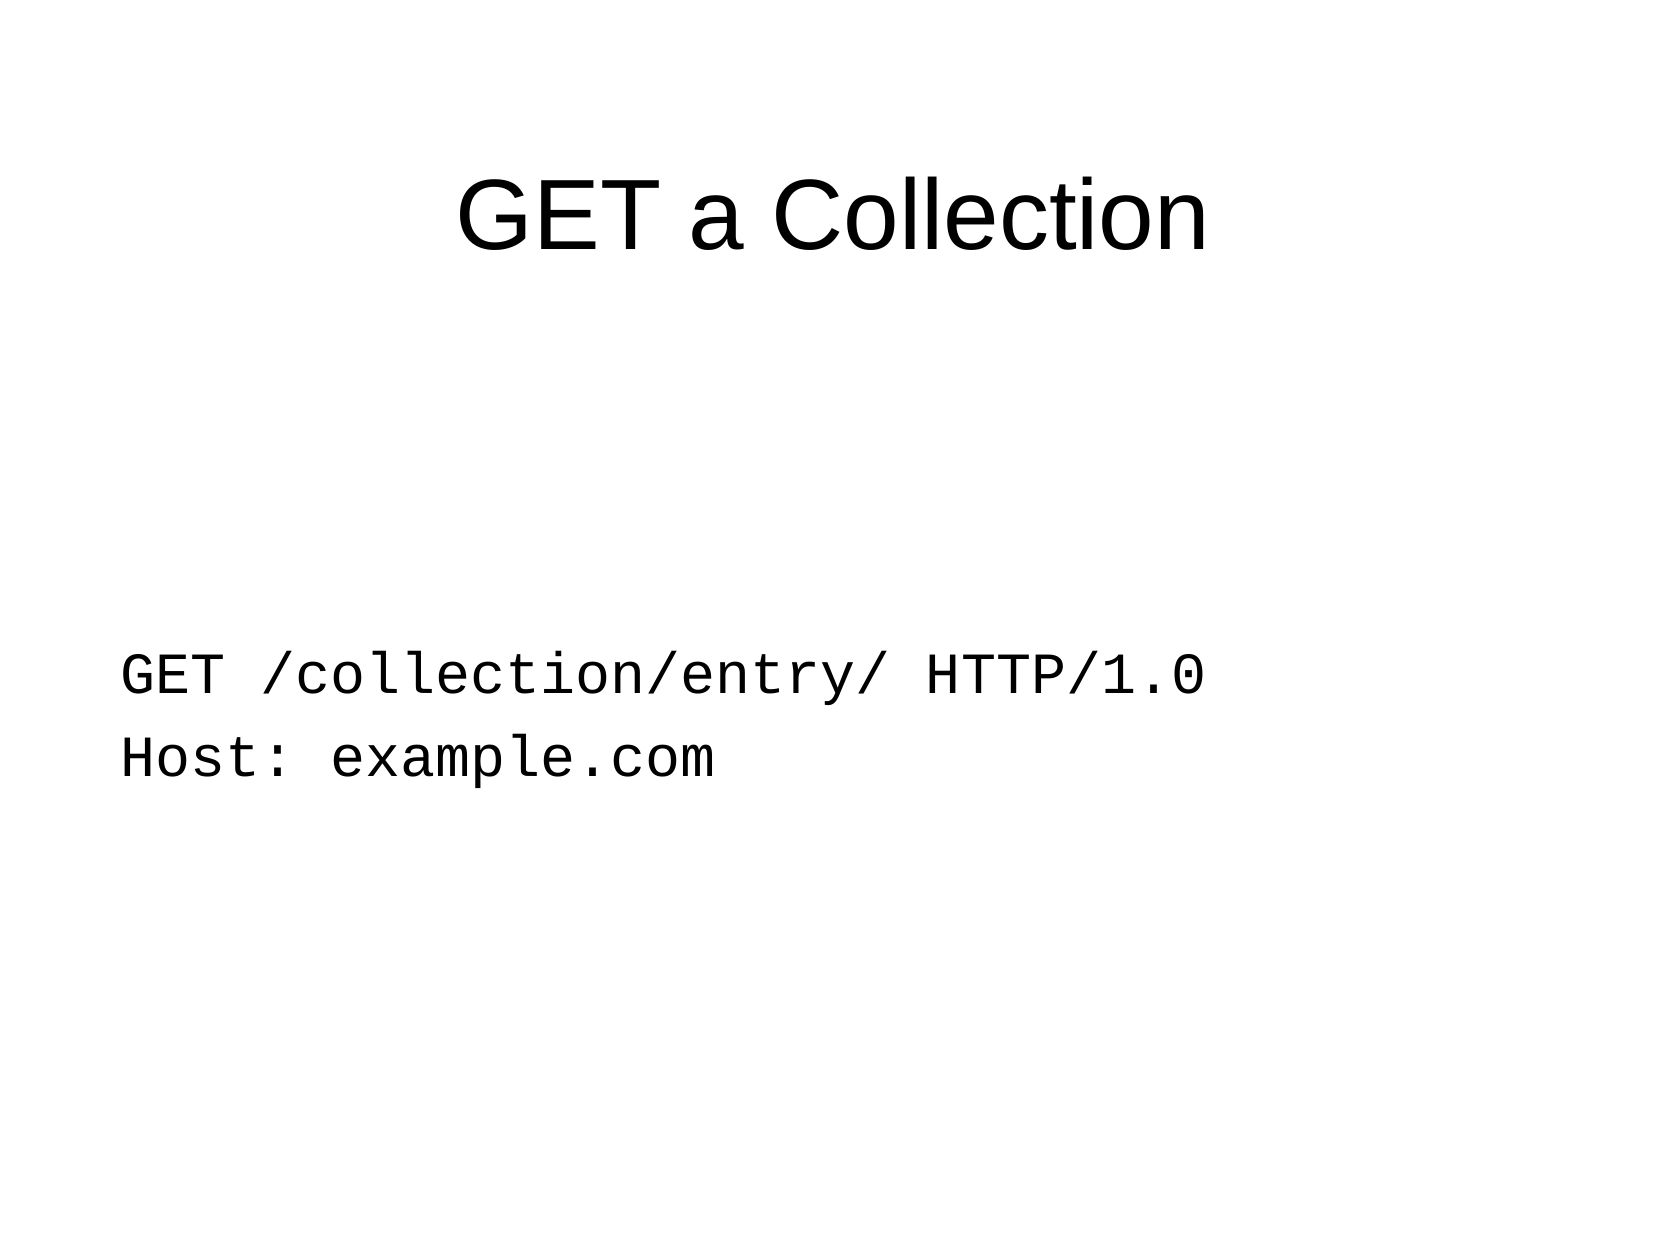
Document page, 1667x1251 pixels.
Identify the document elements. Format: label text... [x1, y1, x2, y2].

title GET a Collection [124, 118, 1542, 313]
subtitle GET /collection/entry/ HTTP/1.0 Host: example.com [120, 351, 1538, 1088]
